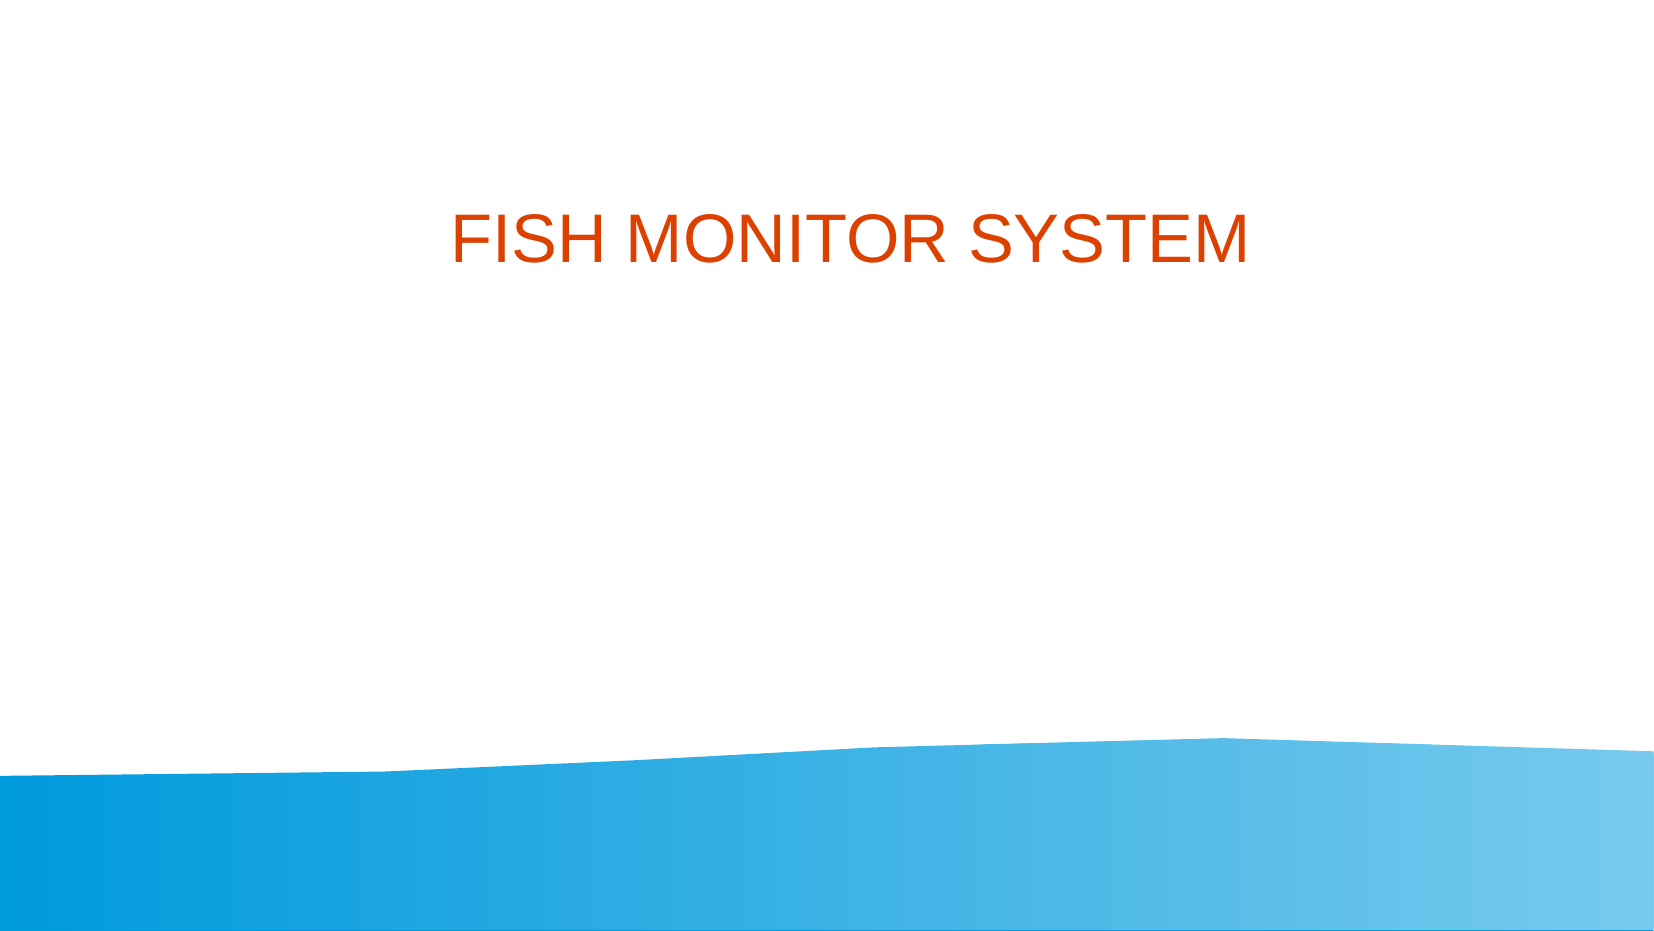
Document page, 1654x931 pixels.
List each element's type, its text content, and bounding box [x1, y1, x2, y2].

title FISH MONITOR SYSTEM [112, 150, 1589, 328]
